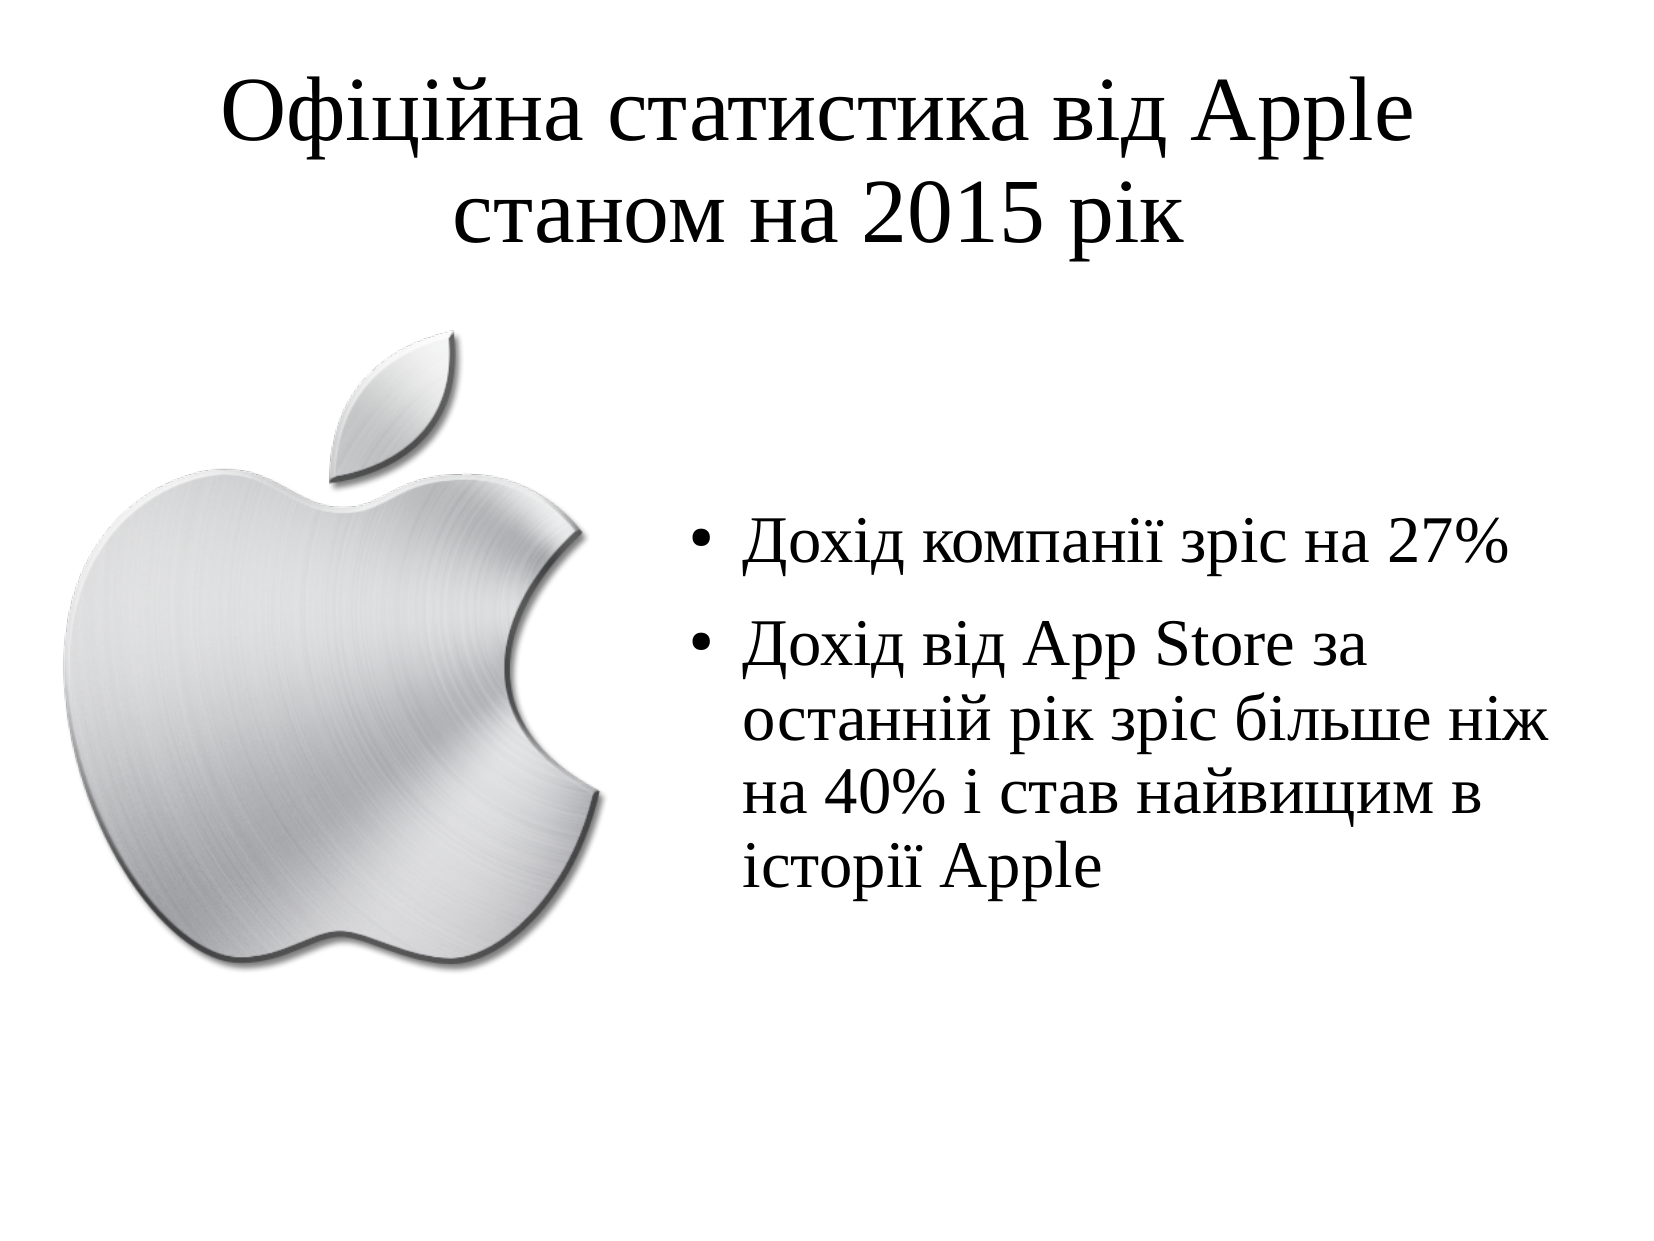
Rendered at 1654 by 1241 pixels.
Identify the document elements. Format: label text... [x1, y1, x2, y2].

picture [0, 307, 672, 988]
text_box Дохід компанії зріс на 27% Дохід від App Store за останній рік зріс більше ніж на 40% і став найвищим в історії Apple [671, 502, 1605, 976]
title Офіційна статистика від Apple станом на 2015 рік [74, 57, 1563, 265]
